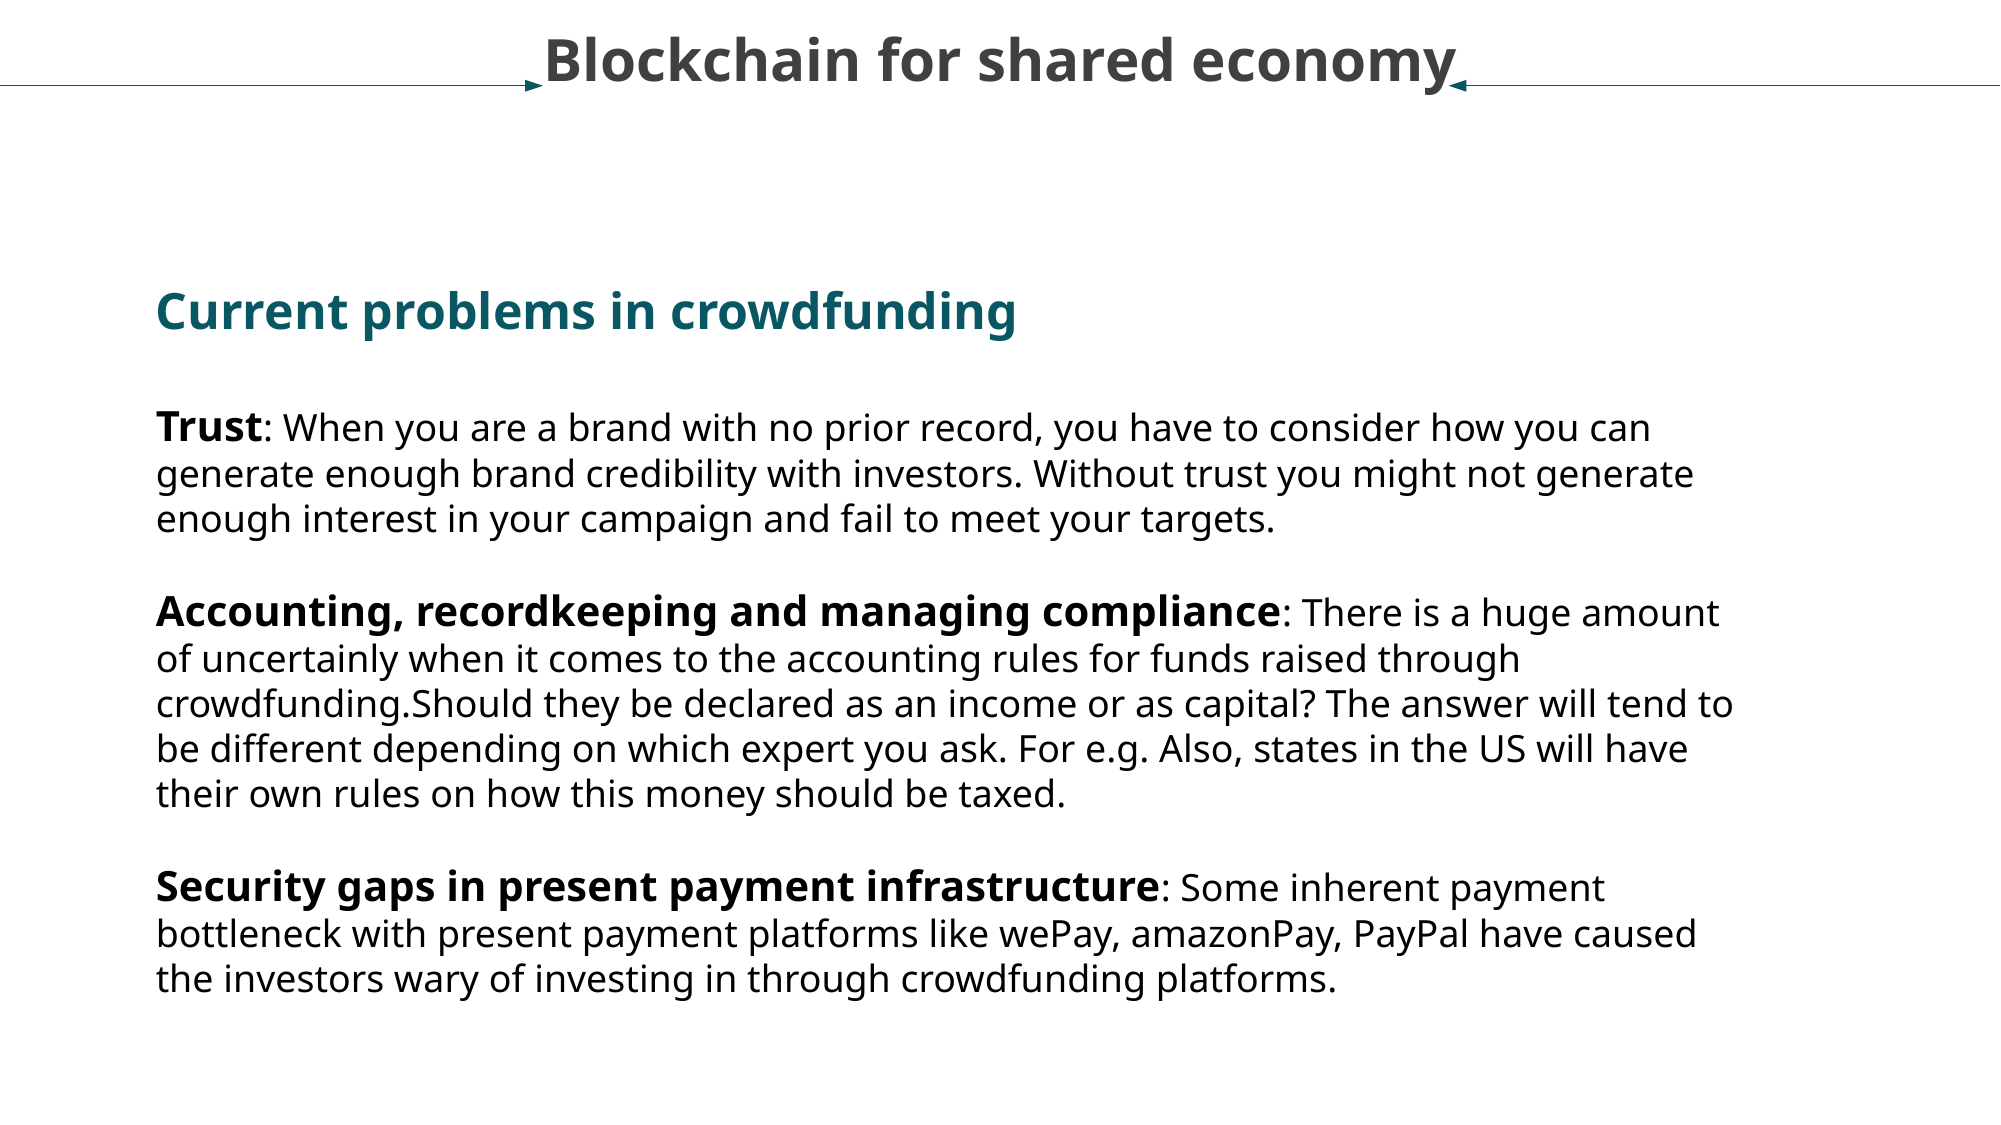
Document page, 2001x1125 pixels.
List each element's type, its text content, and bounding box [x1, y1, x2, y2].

text_box Current problems in crowdfunding Trust: When you are a brand with no prior record, you have to consider how you can generate enough brand credibility with investors. Without trust you might not generate enough interest in your campaign and fail to meet your targets. Accounting, recordkeeping and managing compliance: There is a huge amount of uncertainly when it comes to the accounting rules for funds raised through crowdfunding.Should they be declared as an income or as capital? The answer will tend to be different depending on which expert you ask. For e.g. Also, states in the US will have their own rules on how this money should be taxed. Security gaps in present payment infrastructure: Some inherent payment bottleneck with present payment platforms like wePay, amazonPay, PayPal have caused the investors wary of investing in through crowdfunding platforms. [140, 272, 1752, 1025]
text_box Blockchain for shared economy [37, 31, 1963, 159]
